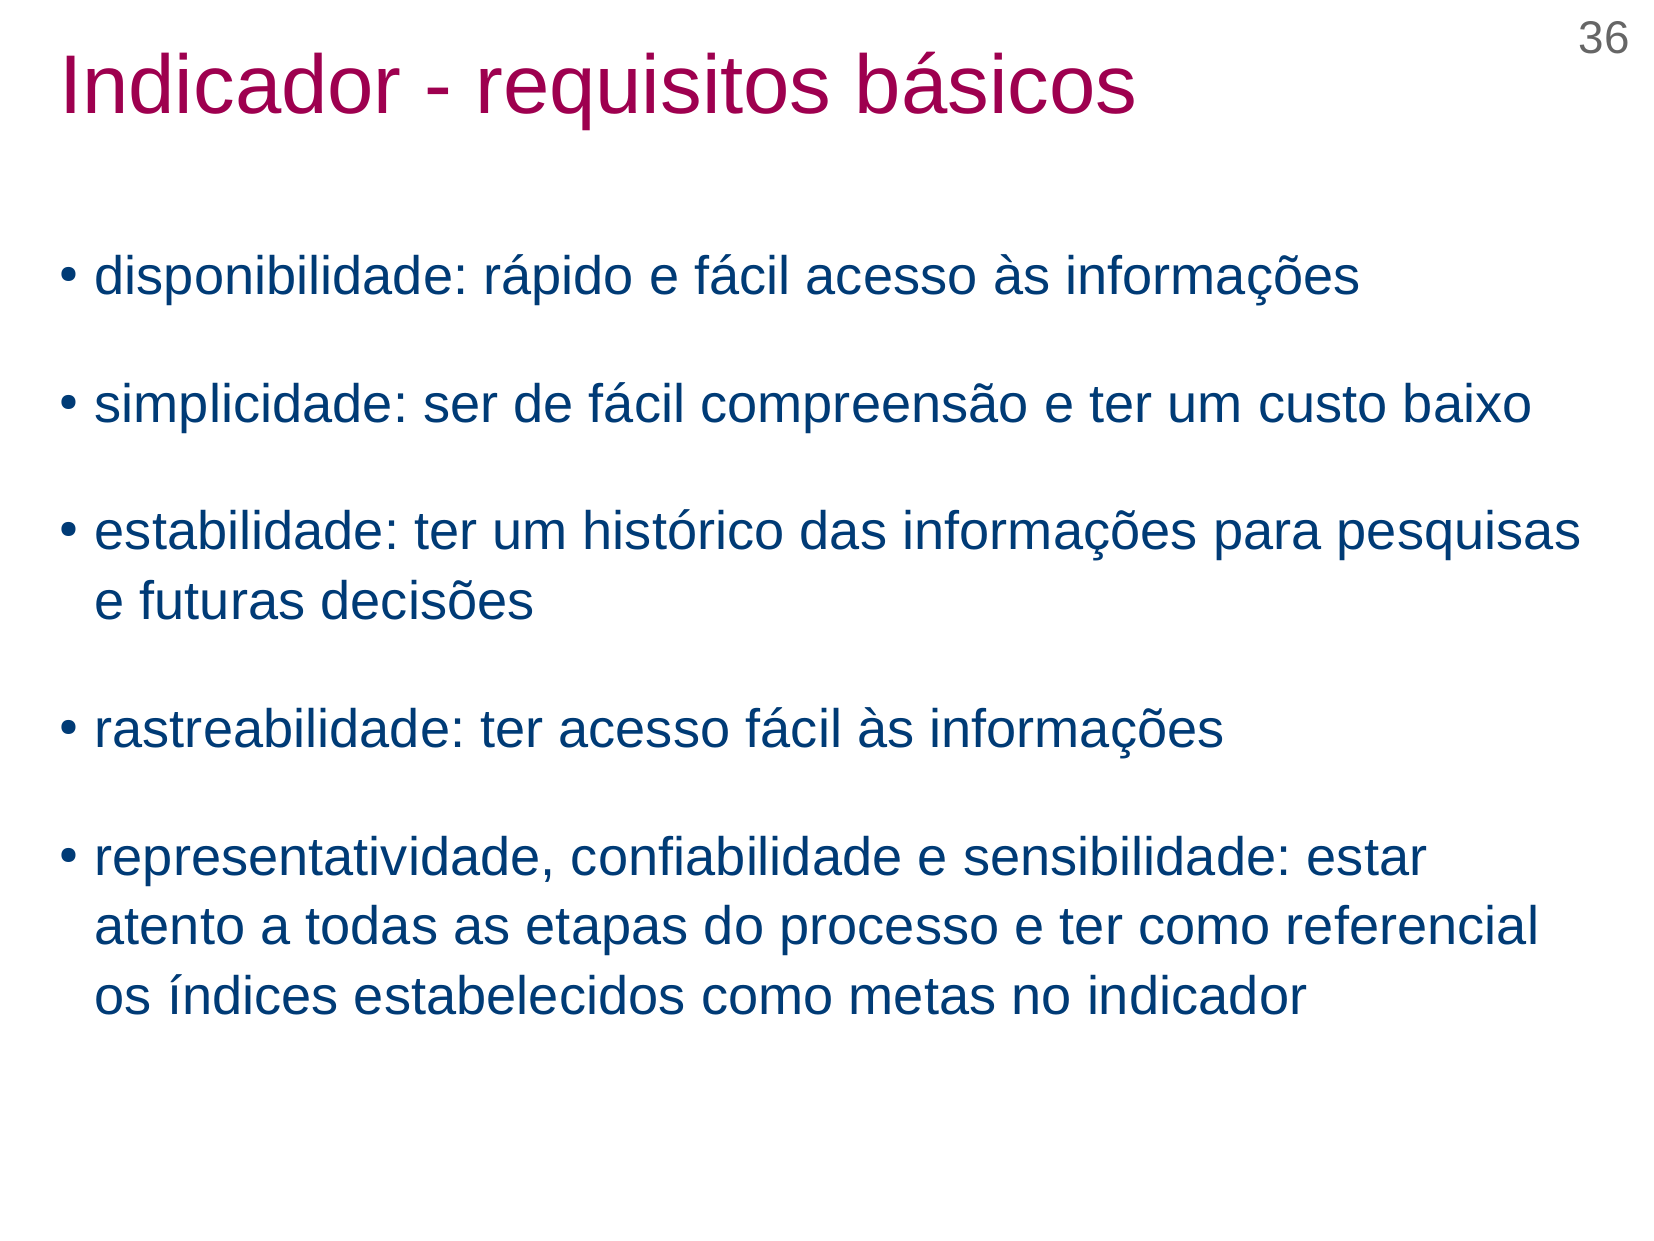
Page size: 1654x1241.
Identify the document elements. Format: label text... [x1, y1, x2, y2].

title Indicador - requisitos básicos [59, 29, 1595, 148]
list disponibilidade: rápido e fácil acesso às informações simplicidade: ser de fácil compreensão e ter um custo baixo estabilidade: ter um histórico das informações para pesquisas e futuras decisões rastreabilidade: ter acesso fácil às informações representatividade, confiabilidade e sensibilidade: estar atento a todas as etapas do processo e ter como referencial os índices estabelecidos como metas no indicador [59, 236, 1595, 1211]
